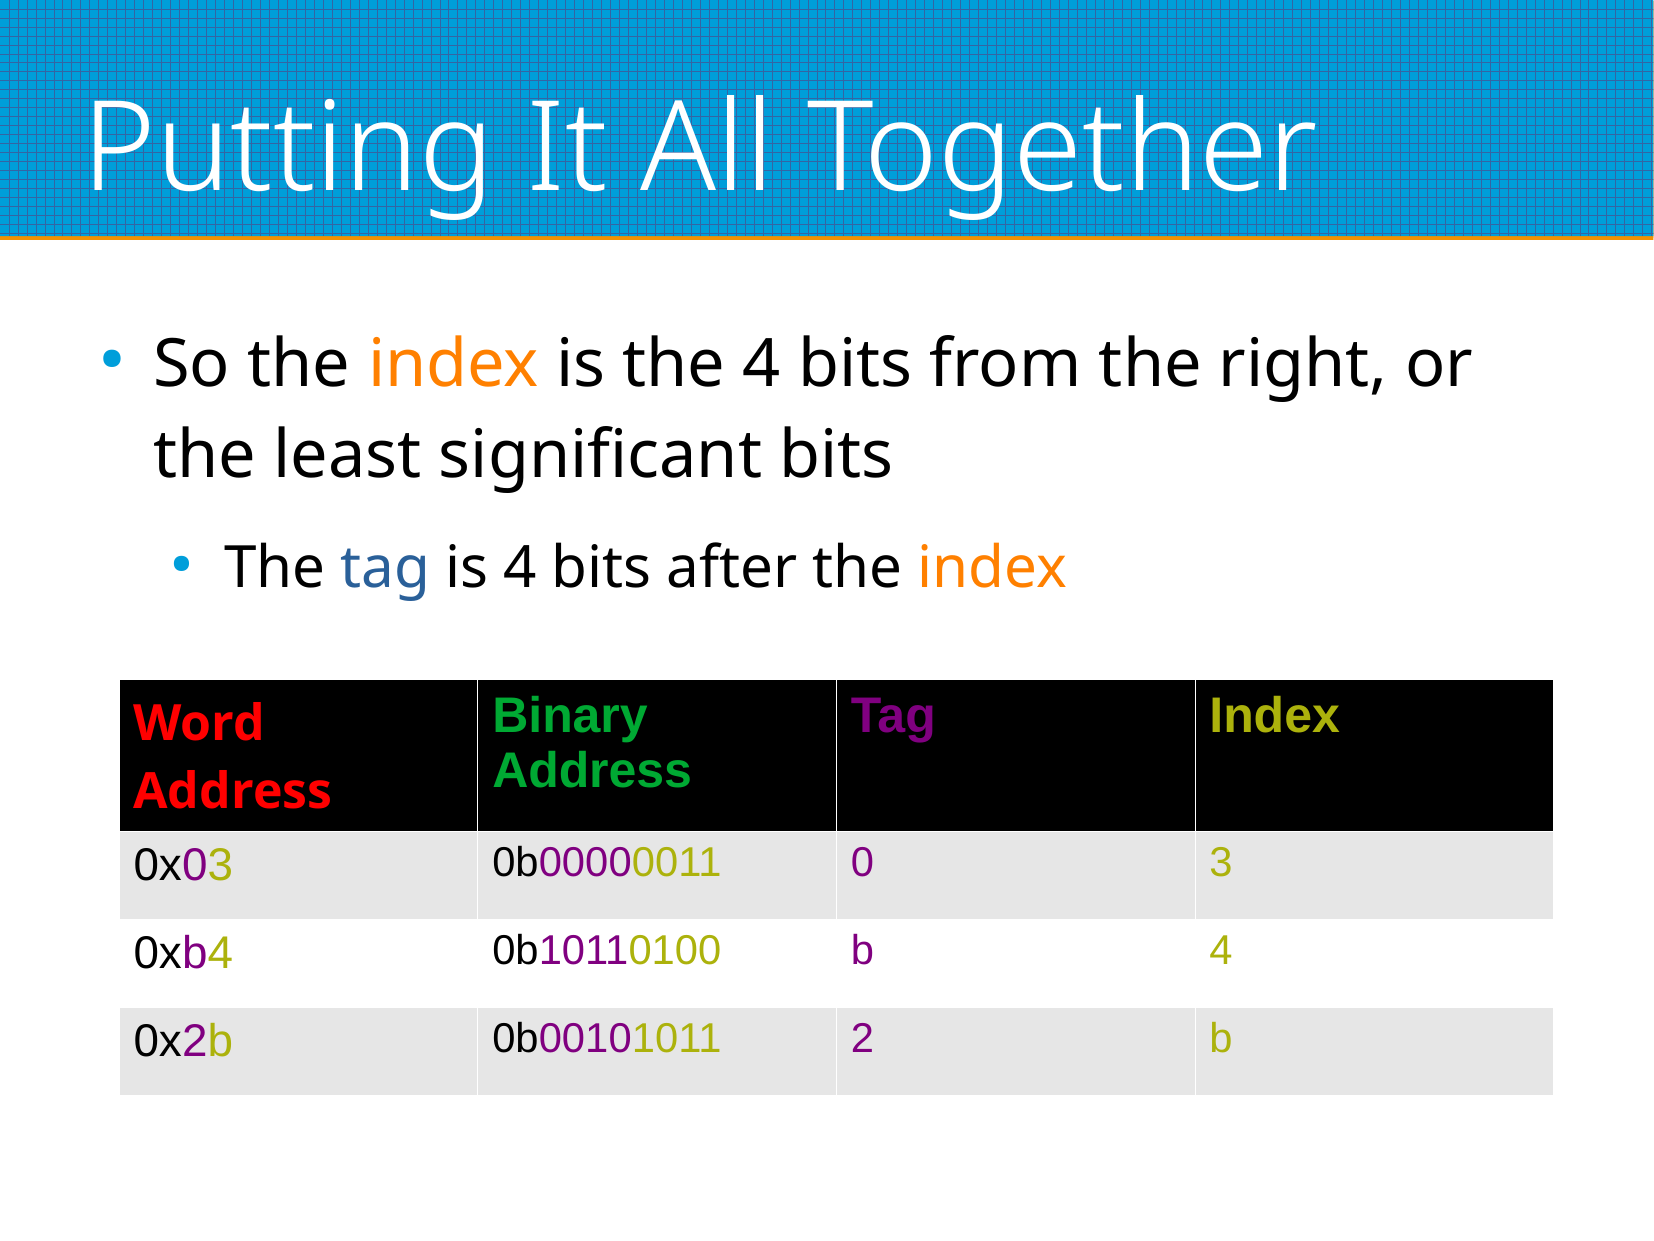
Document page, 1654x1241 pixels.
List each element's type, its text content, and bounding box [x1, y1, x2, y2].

table_cell 0x03 [120, 832, 477, 919]
table_cell 4 [1196, 920, 1553, 1007]
table_cell 3 [1196, 832, 1553, 919]
table_cell b [1196, 1008, 1553, 1095]
table_cell 0b10110100 [478, 920, 836, 1007]
table_cell 2 [837, 1008, 1195, 1095]
table_header Binary Address [478, 680, 836, 831]
list So the index is the 4 bits from the right, or the least significant bits The tag is 4 bits after the index [82, 314, 1563, 621]
table_cell b [837, 920, 1195, 1007]
table_cell 0b00101011 [478, 1008, 836, 1095]
table_header Word Address [120, 680, 477, 831]
table_header Tag [837, 680, 1195, 831]
table_cell 0x2b [120, 1008, 477, 1095]
table_cell 0b00000011 [478, 832, 836, 919]
title Putting It All Together [82, 19, 1571, 227]
table_header Index [1196, 680, 1553, 831]
table_cell 0xb4 [120, 920, 477, 1007]
table_cell 0 [837, 832, 1195, 919]
